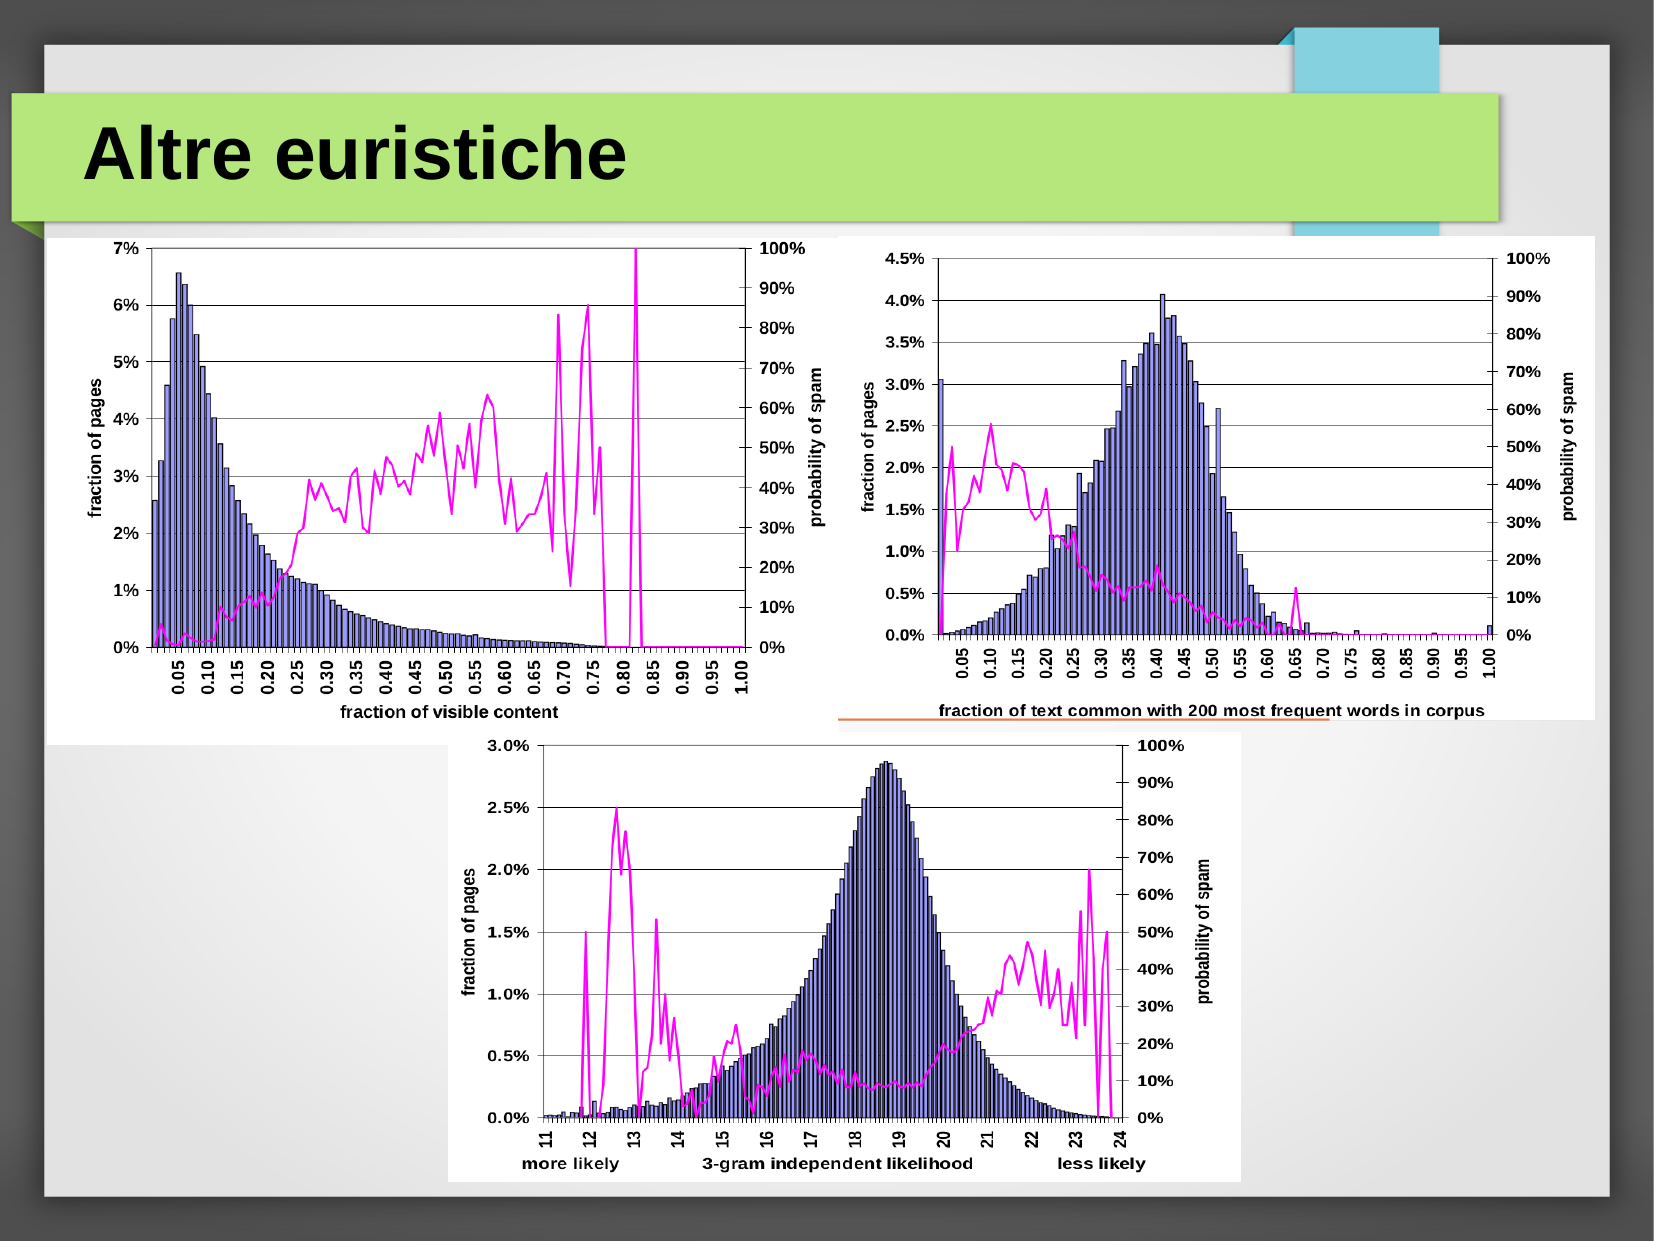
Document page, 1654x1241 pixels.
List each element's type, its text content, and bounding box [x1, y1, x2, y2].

picture [0, 0, 1654, 1241]
title Altre euristiche [82, 94, 1264, 213]
